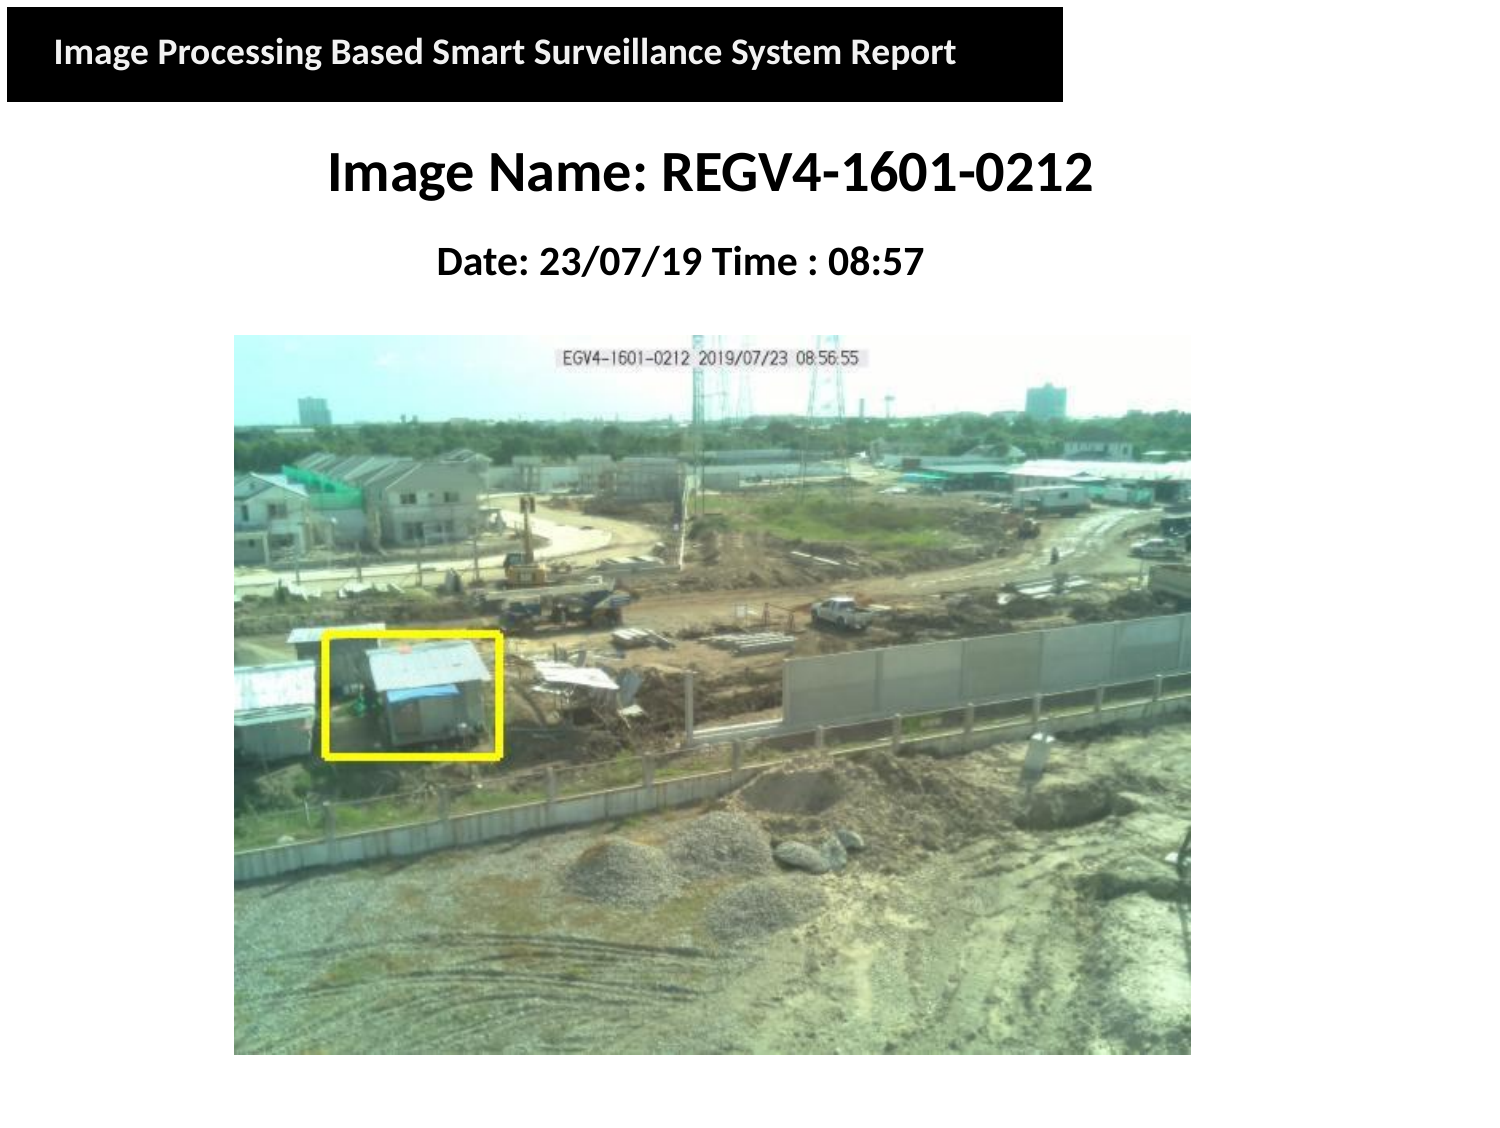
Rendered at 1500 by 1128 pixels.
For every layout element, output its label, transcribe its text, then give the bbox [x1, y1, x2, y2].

picture [7, 7, 1063, 102]
text_box Date: 23/07/19 Time : 08:57 [421, 234, 1360, 547]
text_box Image Name: REGV4-1601-0212 [312, 140, 1251, 335]
picture [234, 335, 1191, 1055]
text_box Image Processing Based Smart Surveillance System Report [39, 23, 977, 180]
